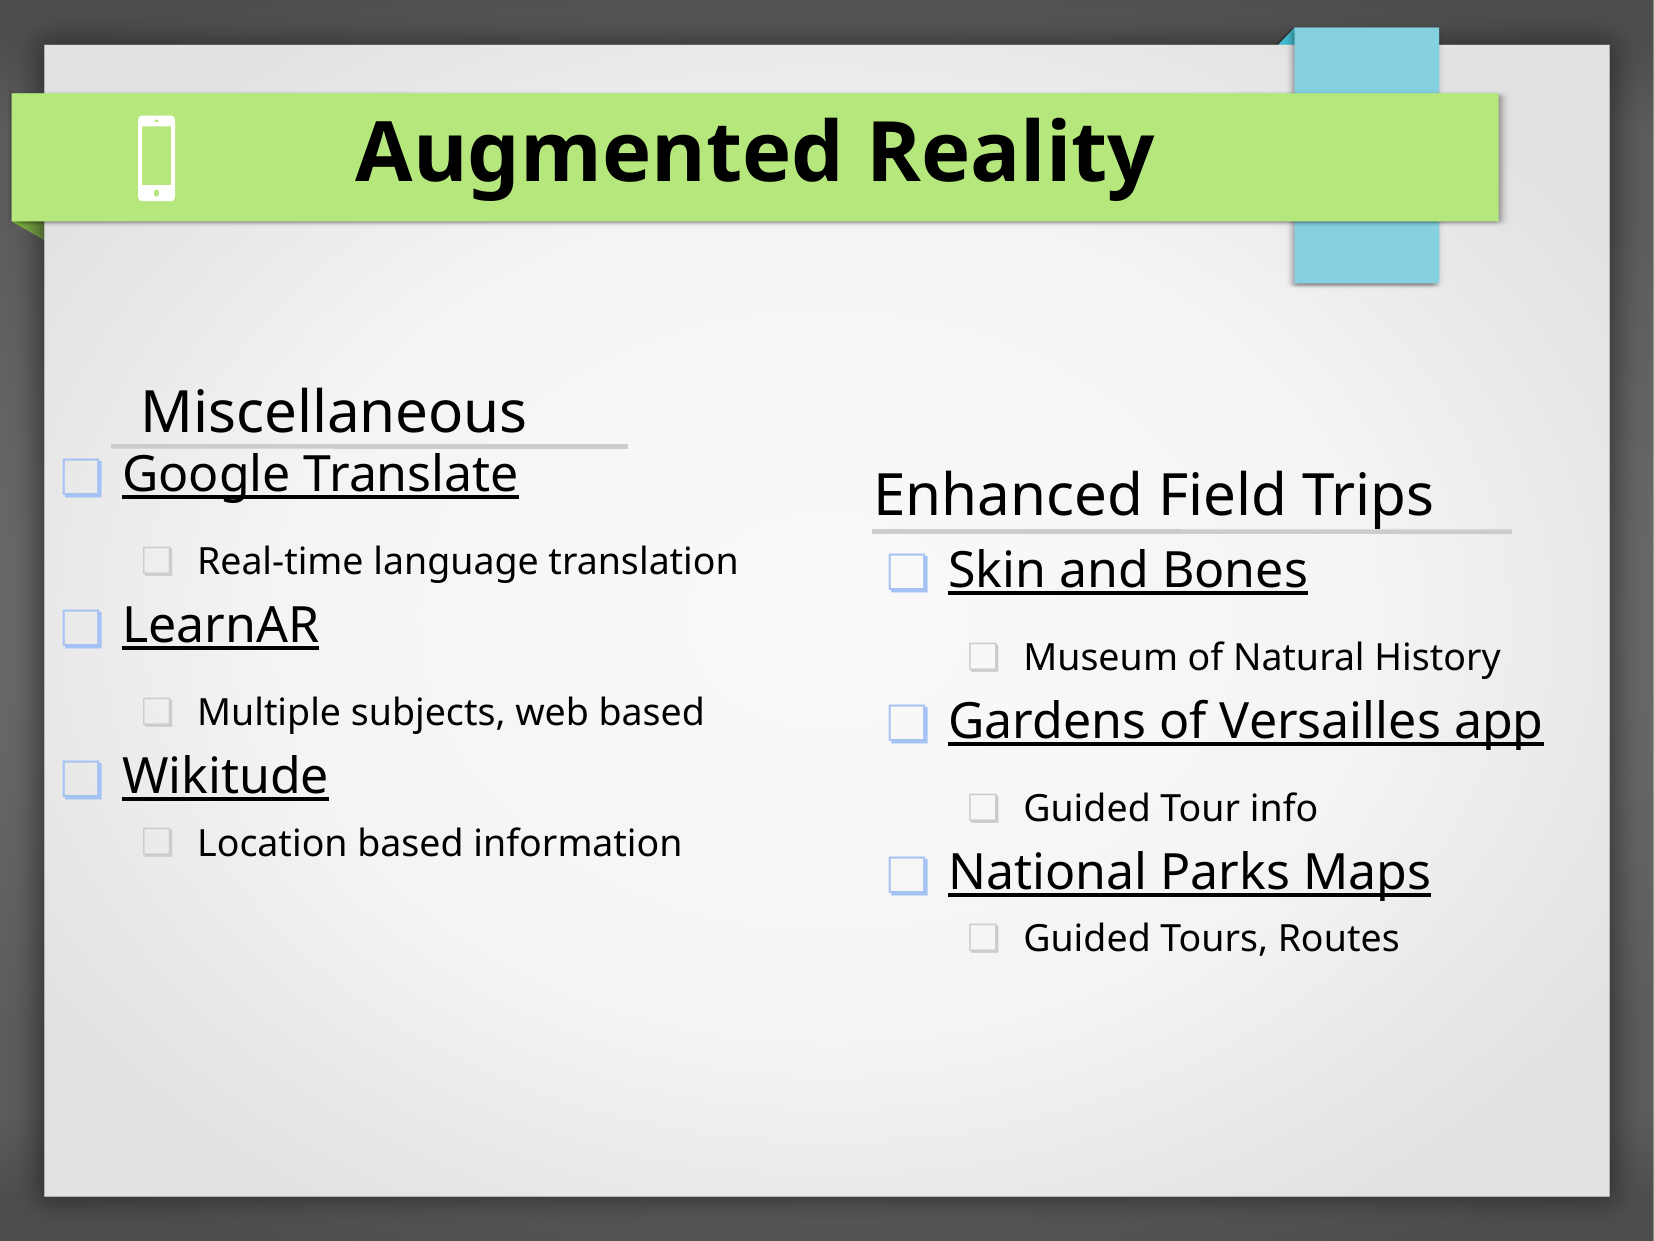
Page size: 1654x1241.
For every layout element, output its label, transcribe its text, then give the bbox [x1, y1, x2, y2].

picture [0, 0, 1654, 1241]
text_box Enhanced Field Trips Skin and Bones Museum of Natural History Gardens of Versailles app Guided Tour info National Parks Maps Guided Tours, Routes [858, 326, 1654, 1080]
text_box Augmented Reality [318, 82, 1548, 265]
text_box Miscellaneous [125, 329, 681, 478]
text_box Google Translate Real-time language translation LearnAR Multiple subjects, web based Wikitude Location based information [32, 371, 845, 1073]
text_box [138, 115, 176, 202]
